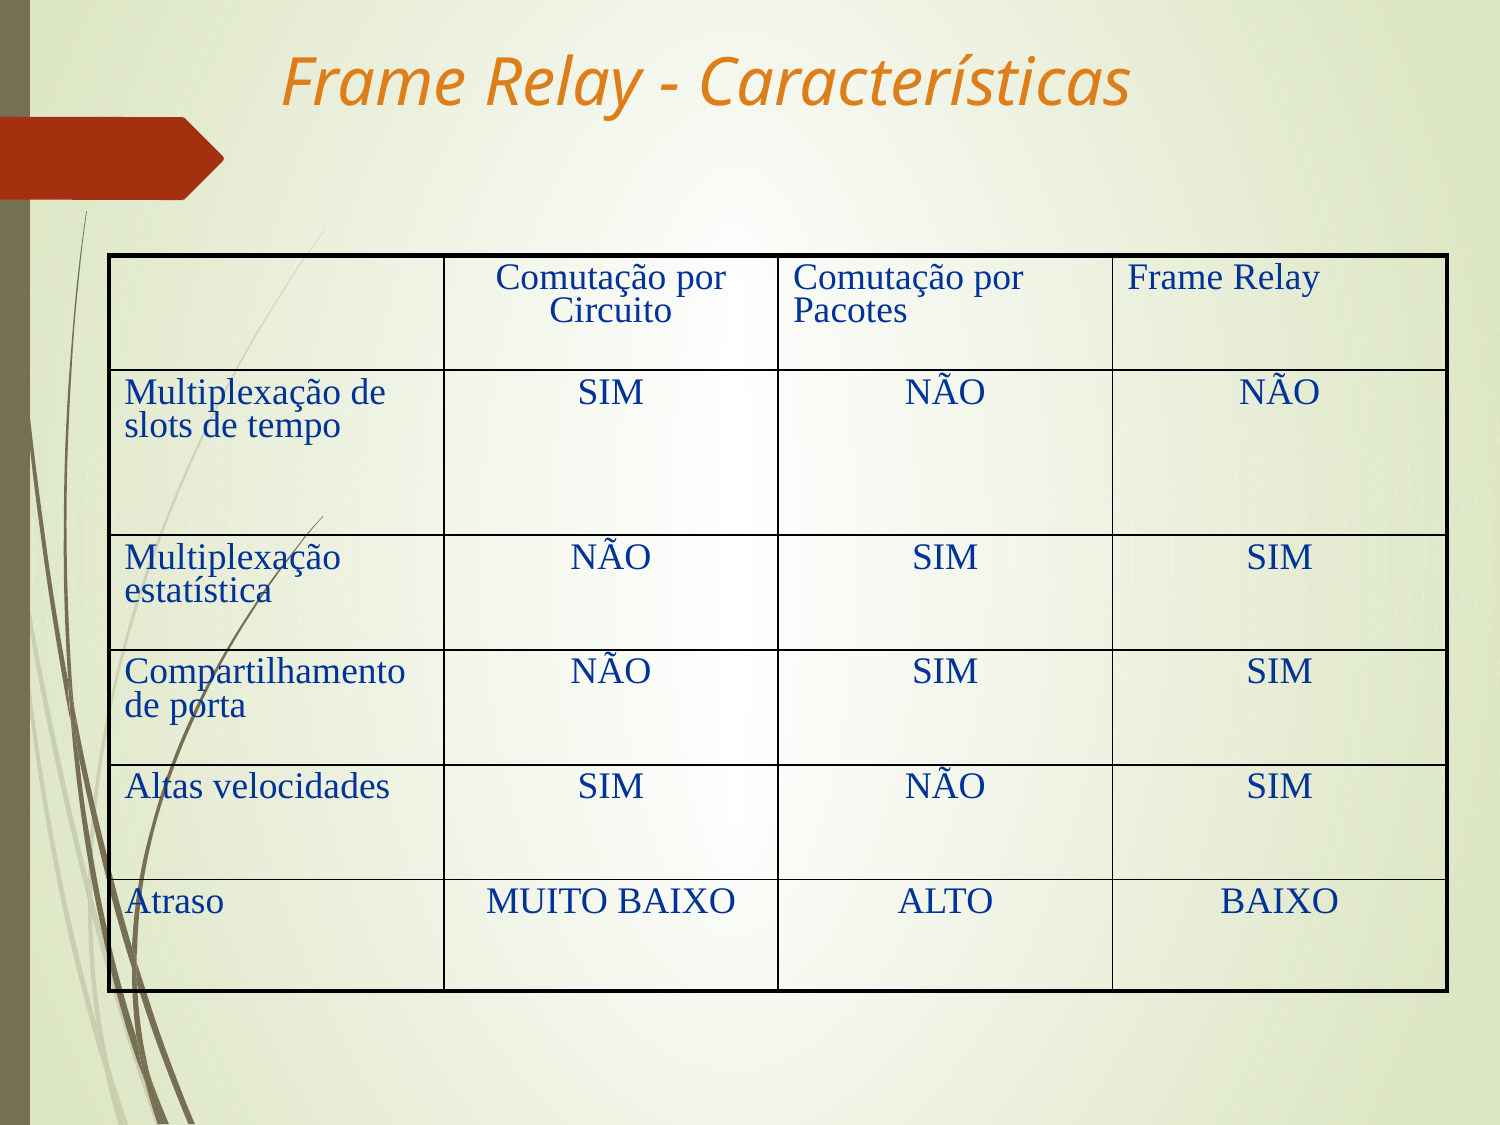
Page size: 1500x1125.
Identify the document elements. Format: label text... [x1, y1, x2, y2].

table_cell SIM [779, 651, 1112, 764]
table_cell Multiplexação de slots de tempo [111, 371, 443, 534]
table_cell ALTO [779, 880, 1112, 989]
table_header Comutação por Circuito [445, 258, 777, 369]
table_cell Altas velocidades [111, 766, 443, 879]
table_cell NÃO [445, 536, 777, 649]
table_cell MUITO BAIXO [445, 880, 777, 989]
table_cell SIM [1113, 651, 1445, 764]
table_cell BAIXO [1113, 880, 1445, 989]
table_header Comutação por Pacotes [779, 258, 1112, 369]
table_cell Multiplexação estatística [111, 536, 443, 649]
table_cell SIM [1113, 536, 1445, 649]
table_cell NÃO [1113, 371, 1445, 534]
table_cell SIM [779, 536, 1112, 649]
table_header [111, 258, 443, 369]
table_header Frame Relay [1113, 258, 1445, 369]
table_cell NÃO [445, 651, 777, 764]
table_cell NÃO [779, 371, 1112, 534]
table_cell Atraso [111, 880, 443, 989]
table_cell SIM [445, 766, 777, 879]
table_cell NÃO [779, 766, 1112, 879]
table_cell SIM [1113, 766, 1445, 879]
table_cell SIM [445, 371, 777, 534]
table_cell Compartilhamento de porta [111, 651, 443, 764]
text_box Frame Relay - Características [265, 30, 1470, 127]
